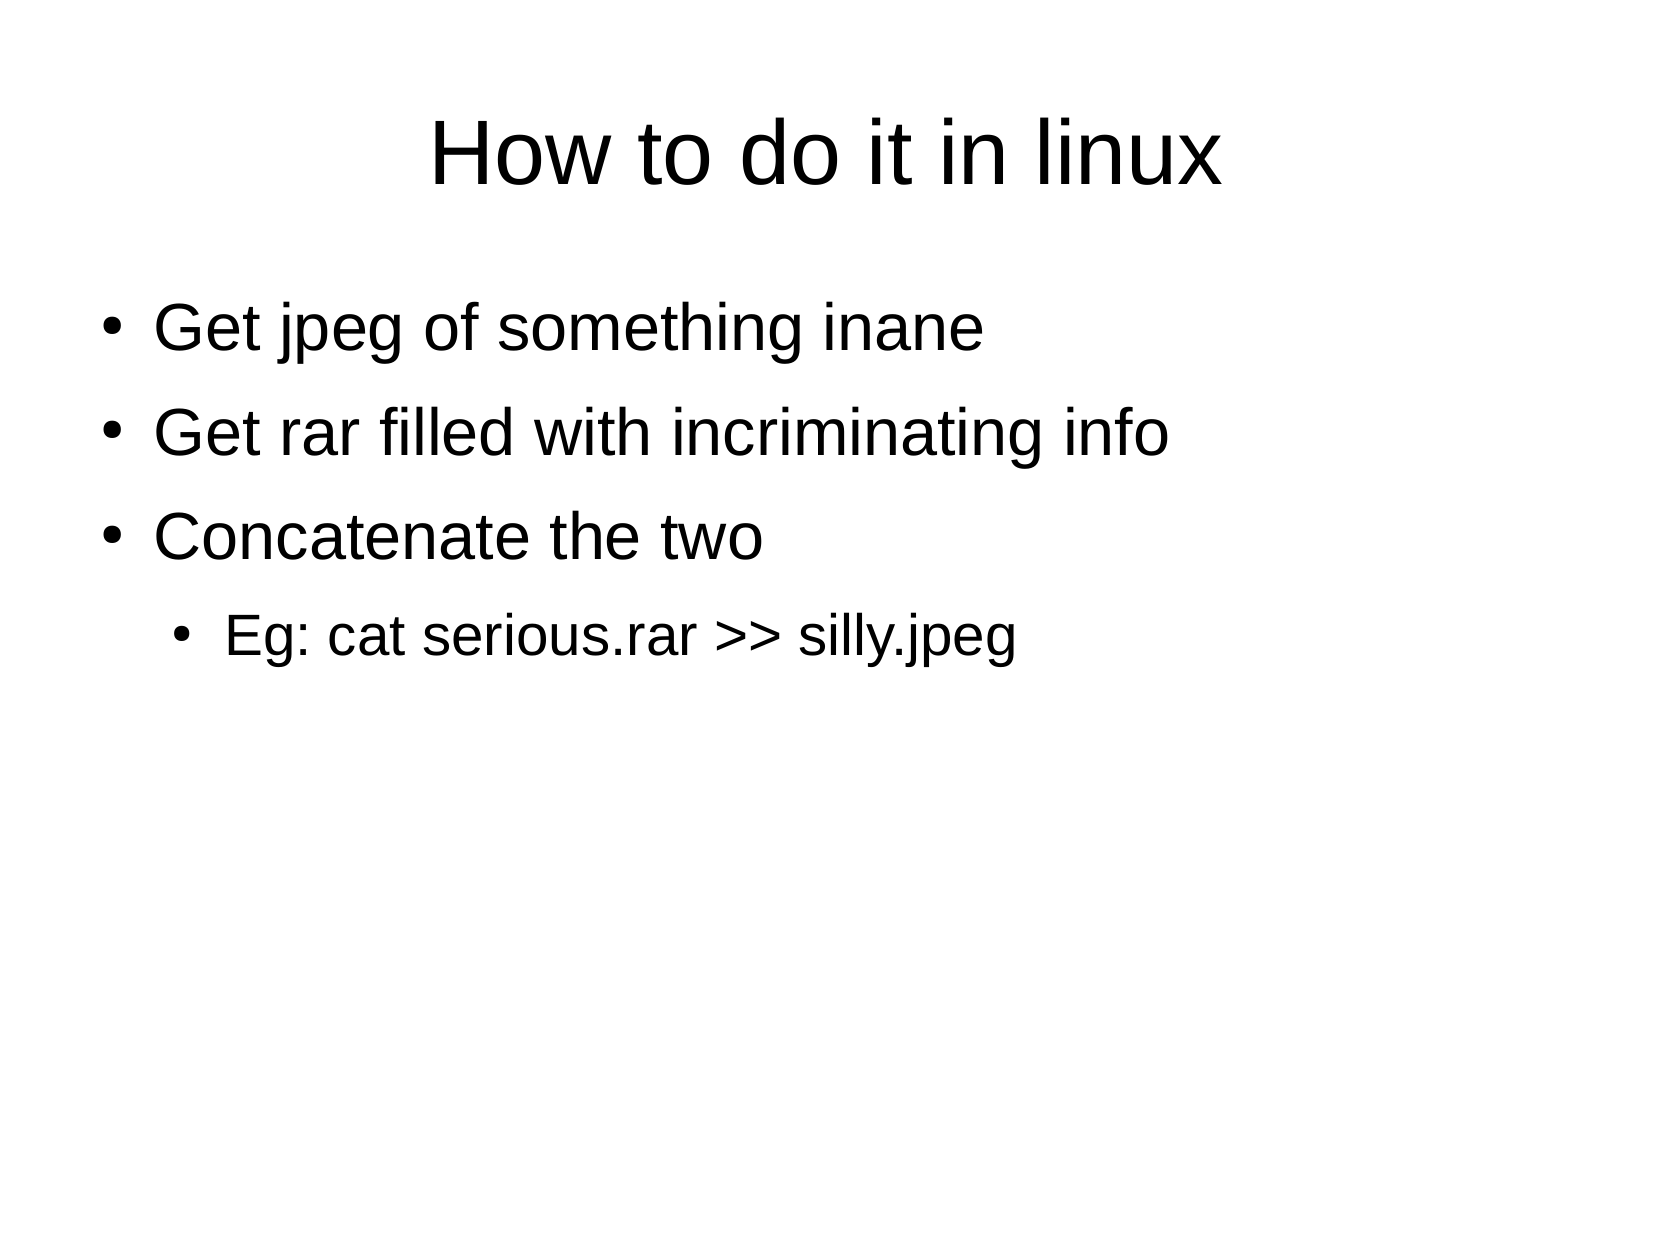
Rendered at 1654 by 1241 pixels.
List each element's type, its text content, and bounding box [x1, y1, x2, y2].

title How to do it in linux [82, 49, 1571, 257]
list Get jpeg of something inane Get rar filled with incriminating info Concatenate the two Eg: cat serious.rar >> silly.jpeg [82, 290, 1571, 1109]
